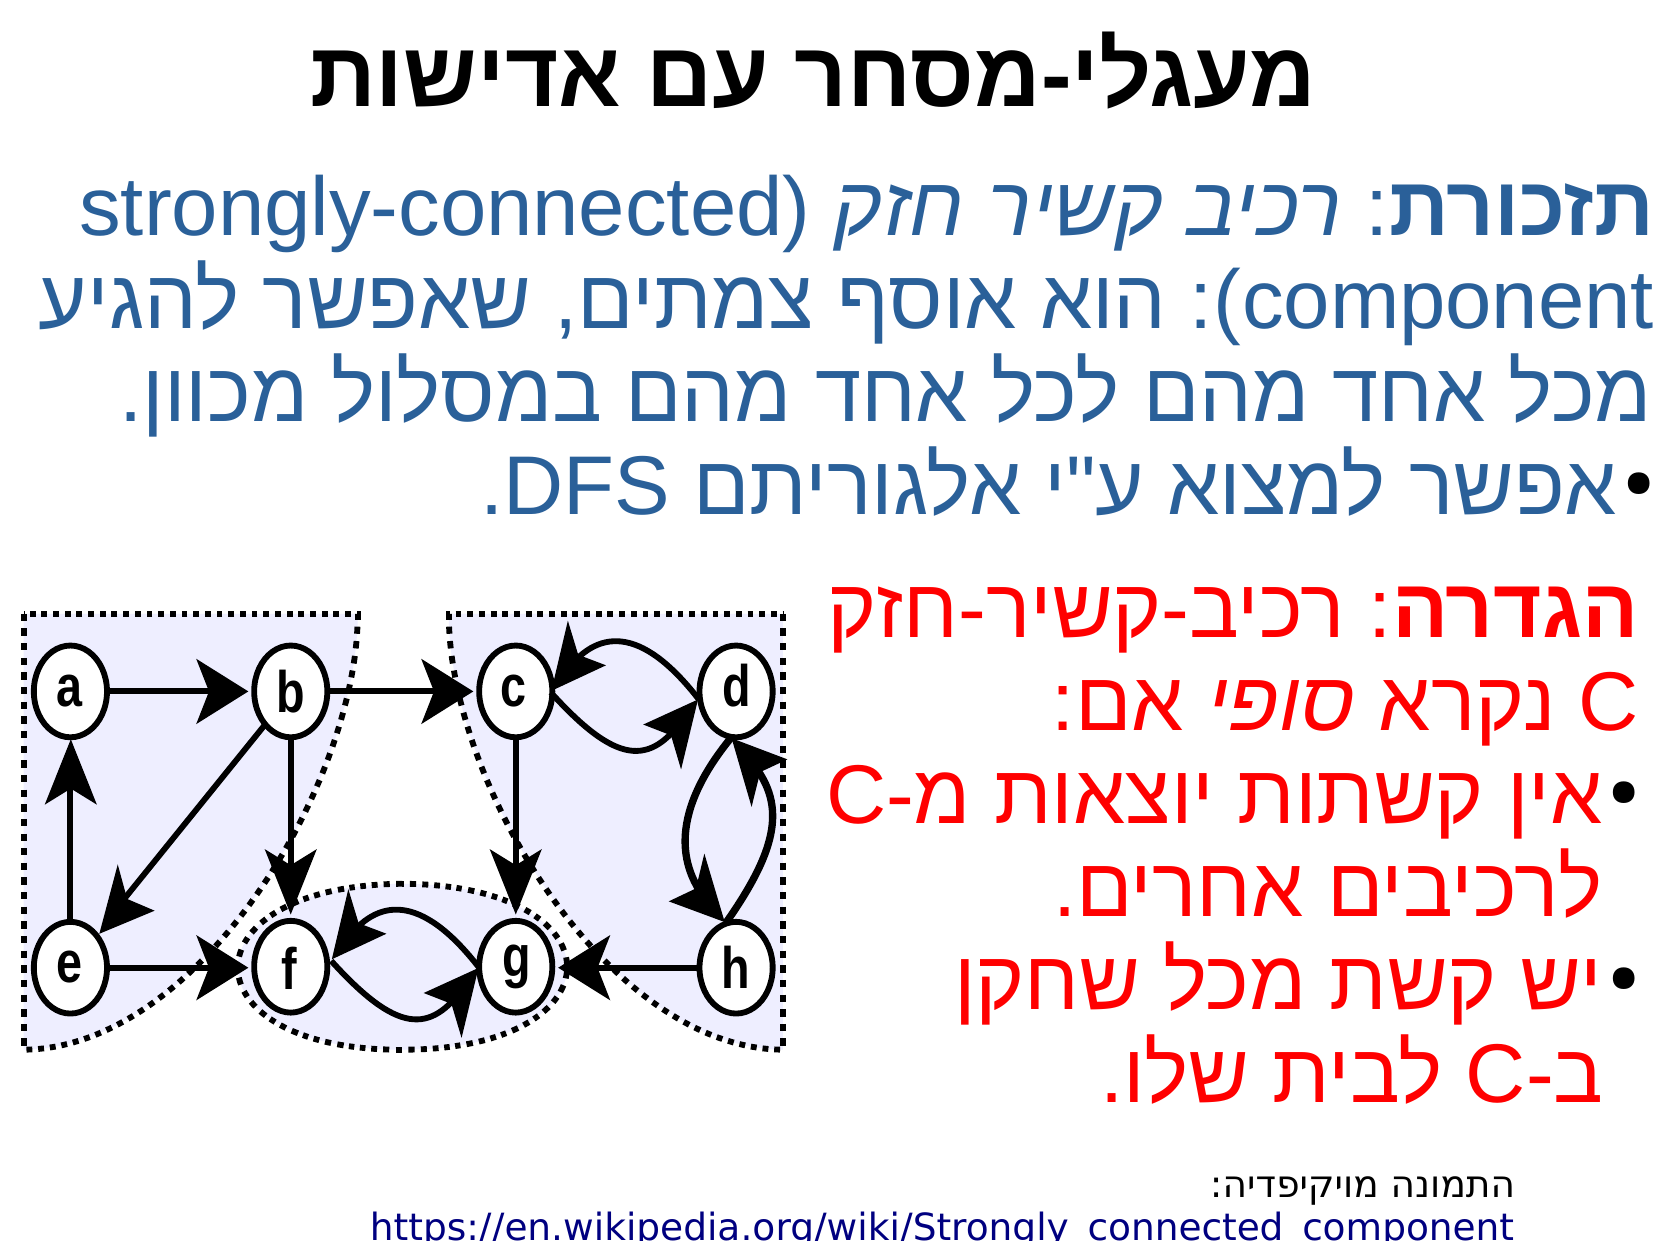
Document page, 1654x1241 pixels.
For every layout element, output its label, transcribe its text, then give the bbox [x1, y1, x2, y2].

text_box התמונה מויקיפדיה: https://en.wikipedia.org/wiki/Strongly_connected_component [30, 1155, 1531, 1226]
text_box תזכורת: רכיב קשיר חזק (strongly-connected component): הוא אוסף צמתים, שאפשר להגיע מכל אחד מהם לכל אחד מהם במסלול מכוון. אפשר למצוא ע"י אלגוריתם DFS. [0, 153, 1654, 541]
picture [11, 600, 796, 1066]
title מעגלי-מסחר עם אדישות [97, 0, 1531, 151]
text_box הגדרה: רכיב-קשיר-חזק C נקרא סופי אם: אין קשתות יוצאות מ-C לרכיבים אחרים. יש קשת מכל שחקן ב-C לבית שלו. [810, 555, 1654, 1141]
